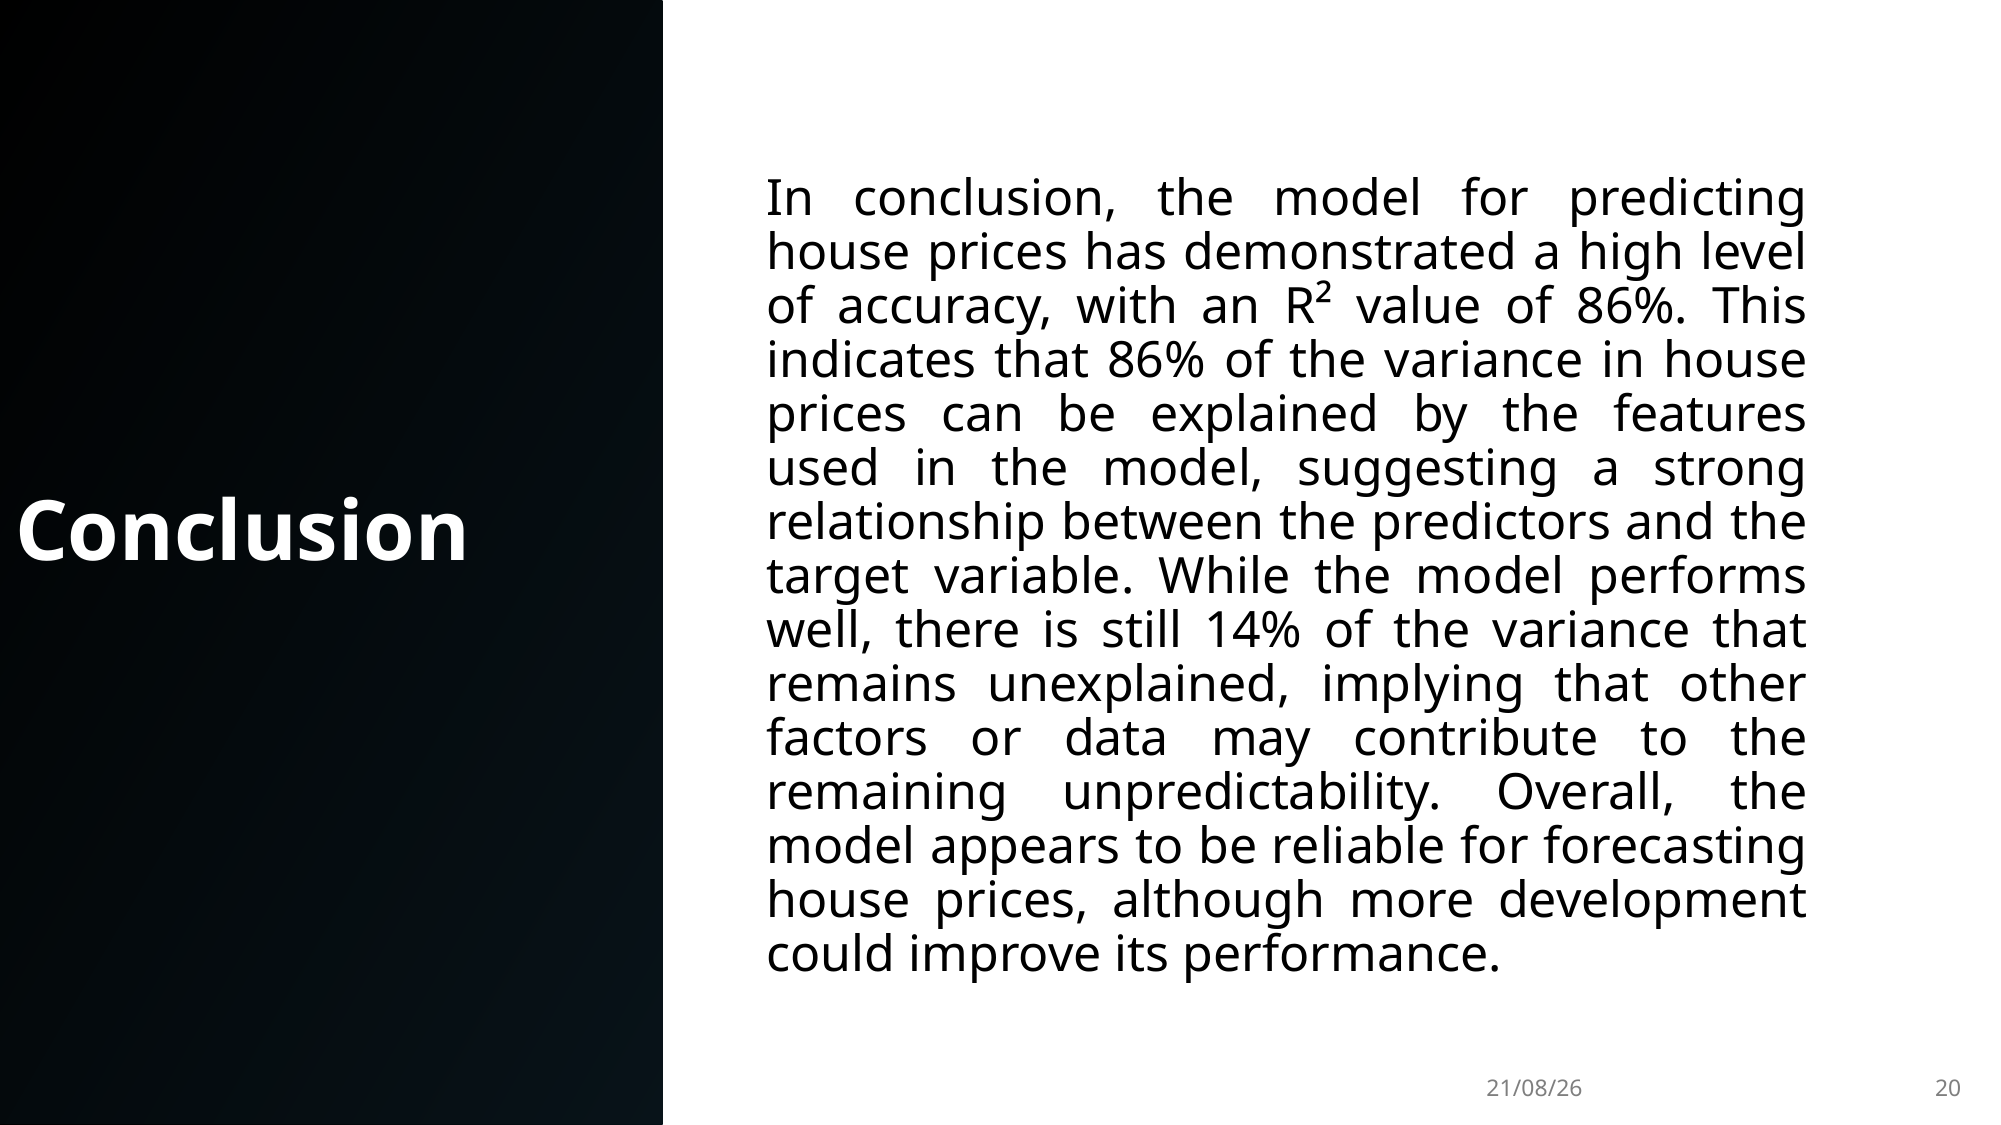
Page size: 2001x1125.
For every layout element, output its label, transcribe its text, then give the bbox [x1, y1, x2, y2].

text_box 11 [1920, 1058, 1994, 1119]
text_box [0, 0, 2000, 1125]
text_box 09/12/2024 [1471, 1058, 1920, 1119]
list In conclusion, the model for predicting house prices has demonstrated a high level of accuracy, with an R² value of 86%. This indicates that 86% of the variance in house prices can be explained by the features used in the model, suggesting a strong relationship between the predictors and the target variable. While the model performs well, there is still 14% of the variance that remains unexplained, implying that other factors or data may contribute to the remaining unpredictability. Overall, the model appears to be reliable for forecasting house prices, although more development could improve its performance. [751, 165, 1824, 1017]
title Conclusion [0, 382, 526, 586]
